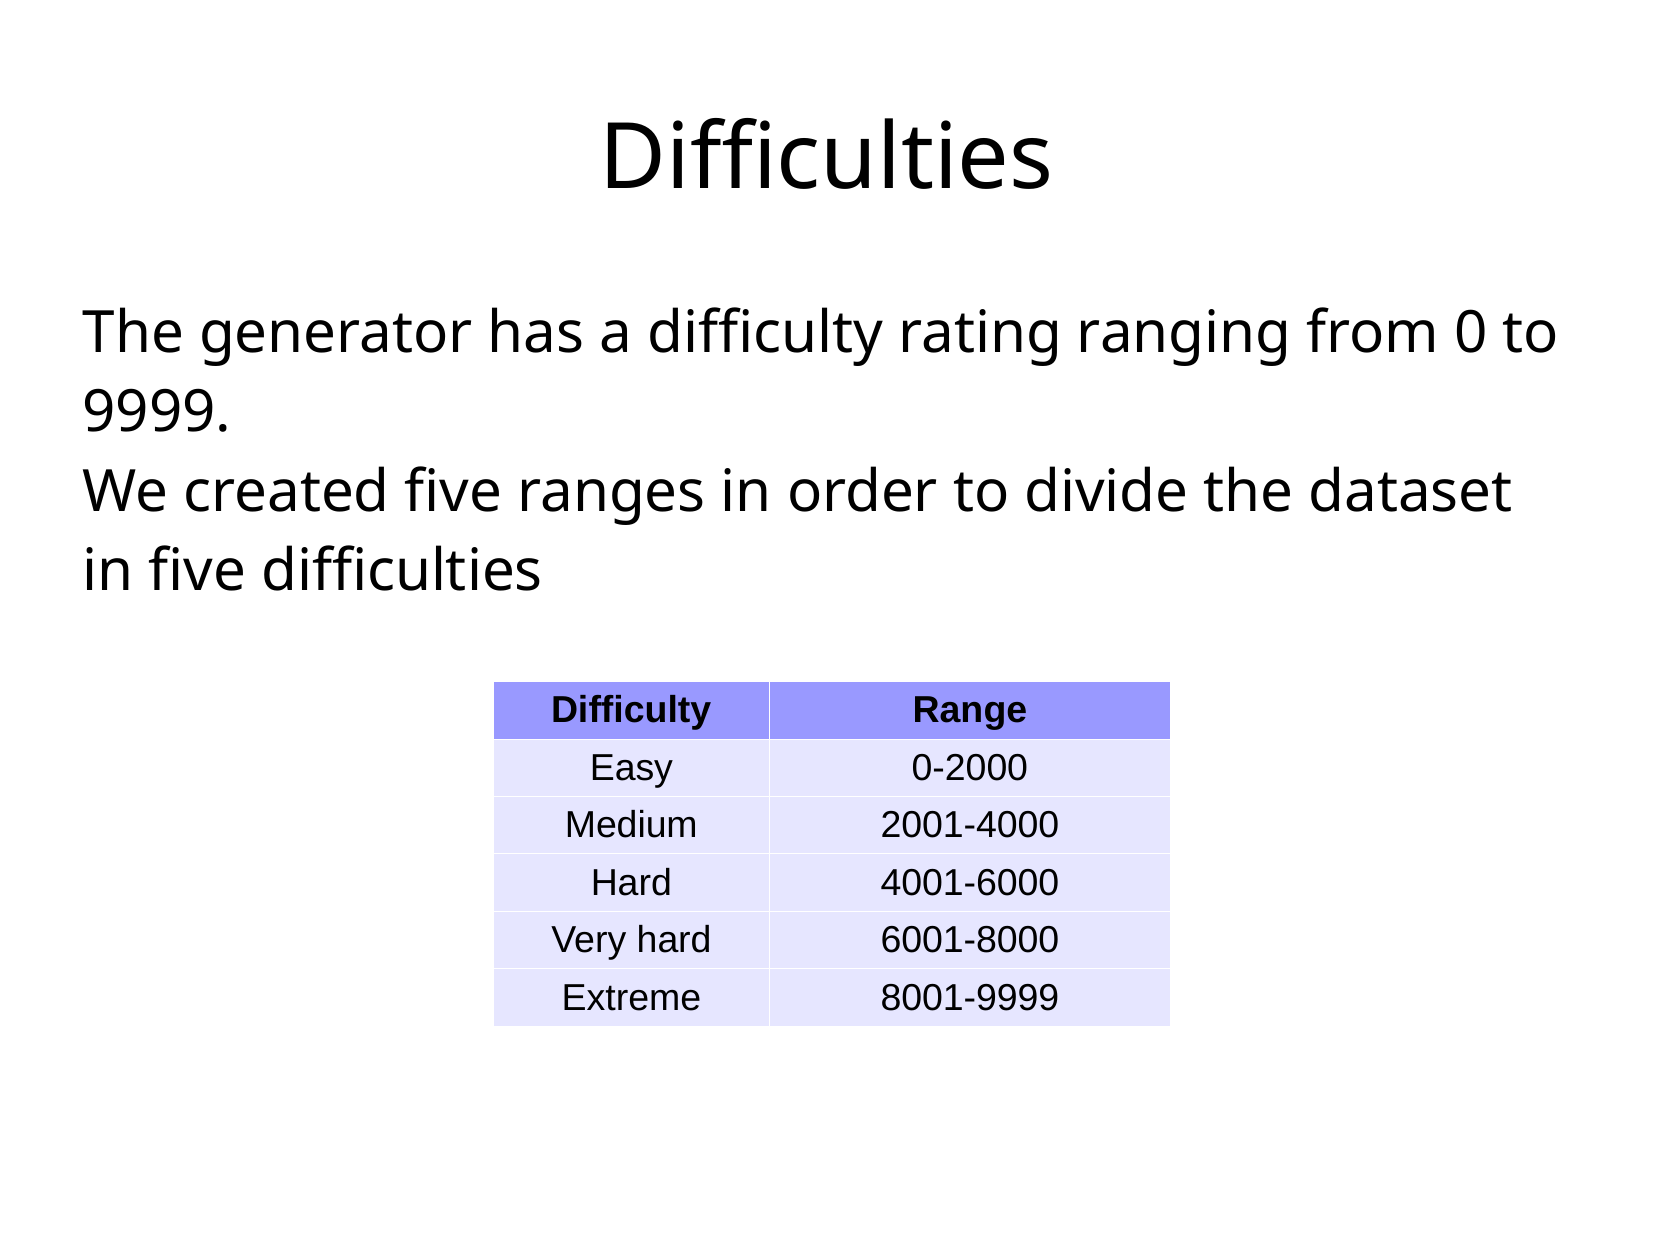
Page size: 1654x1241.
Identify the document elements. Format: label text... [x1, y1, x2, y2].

title Difficulties [82, 49, 1571, 257]
table_cell Medium [494, 797, 769, 853]
table_header Difficulty [494, 682, 769, 739]
table_cell Hard [494, 854, 769, 911]
table_cell Extreme [494, 969, 769, 1026]
table_cell 8001-9999 [770, 969, 1170, 1026]
table_cell 2001-4000 [770, 797, 1170, 853]
subtitle The generator has a difficulty rating ranging from 0 to 9999. We created five ranges in order to divide the dataset in five difficulties [82, 290, 1571, 616]
table_cell 0-2000 [770, 740, 1170, 796]
table_cell Easy [494, 740, 769, 796]
table_cell 4001-6000 [770, 854, 1170, 911]
table_header Range [770, 682, 1170, 739]
table_cell Very hard [494, 912, 769, 968]
table_cell 6001-8000 [770, 912, 1170, 968]
